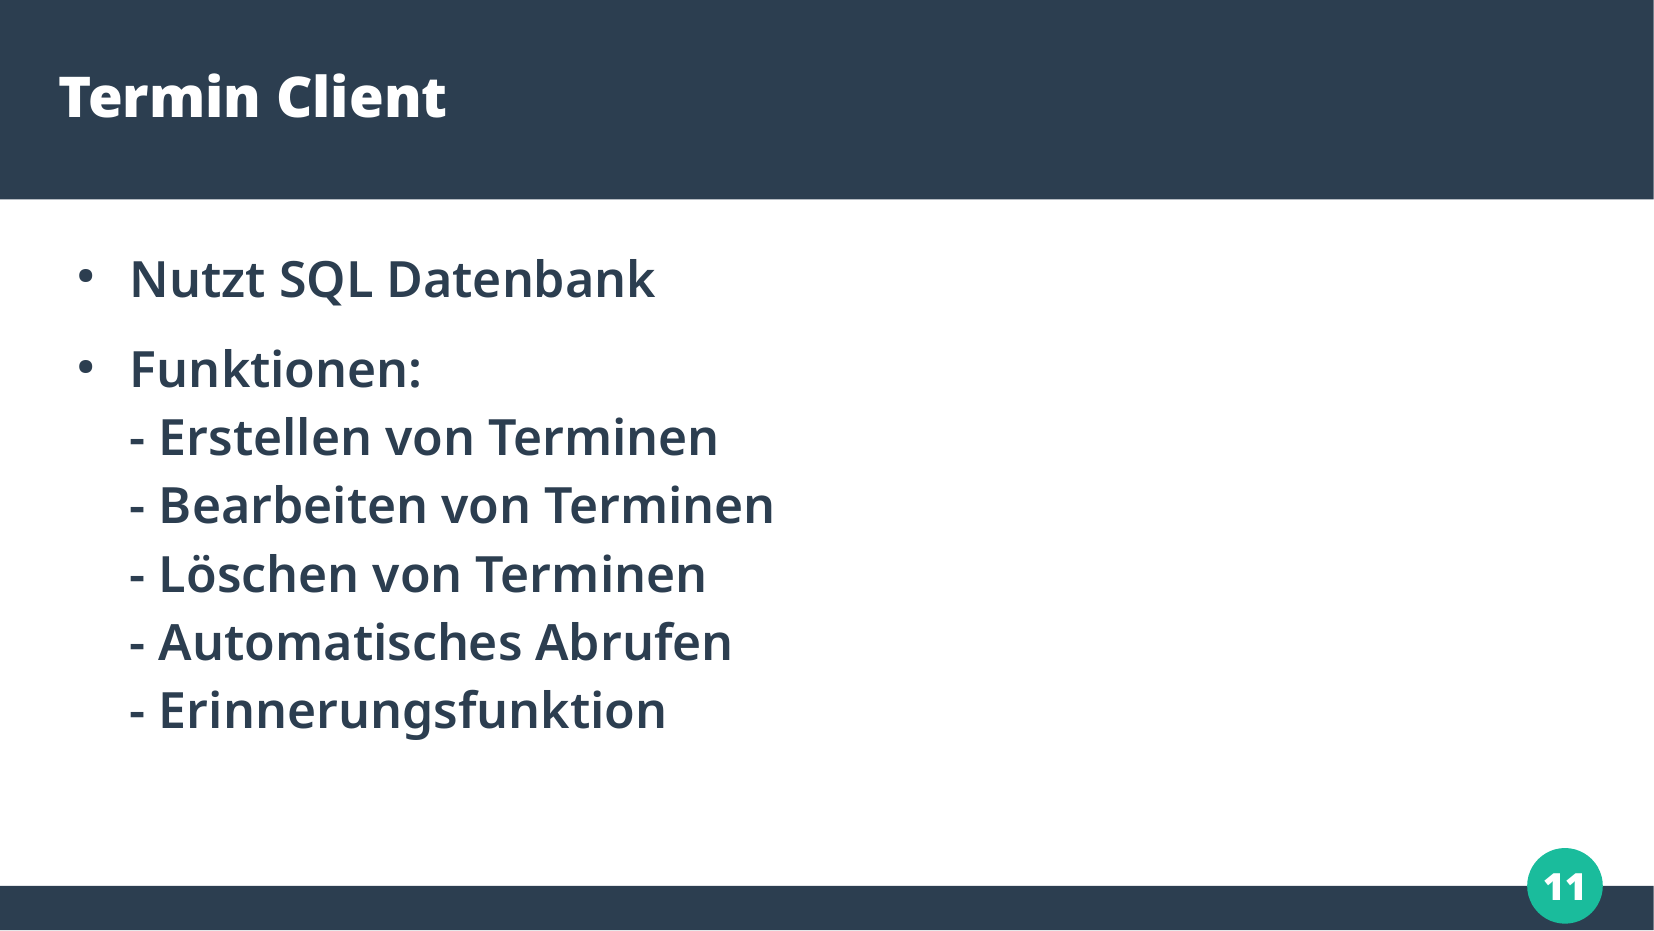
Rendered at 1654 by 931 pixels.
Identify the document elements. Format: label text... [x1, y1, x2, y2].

list Nutzt SQL Datenbank Funktionen: - Erstellen von Terminen - Bearbeiten von Terminen - Löschen von Terminen - Automatisches Abrufen - Erinnerungsfunktion [59, 243, 1595, 864]
title Termin Client [59, 37, 1595, 155]
